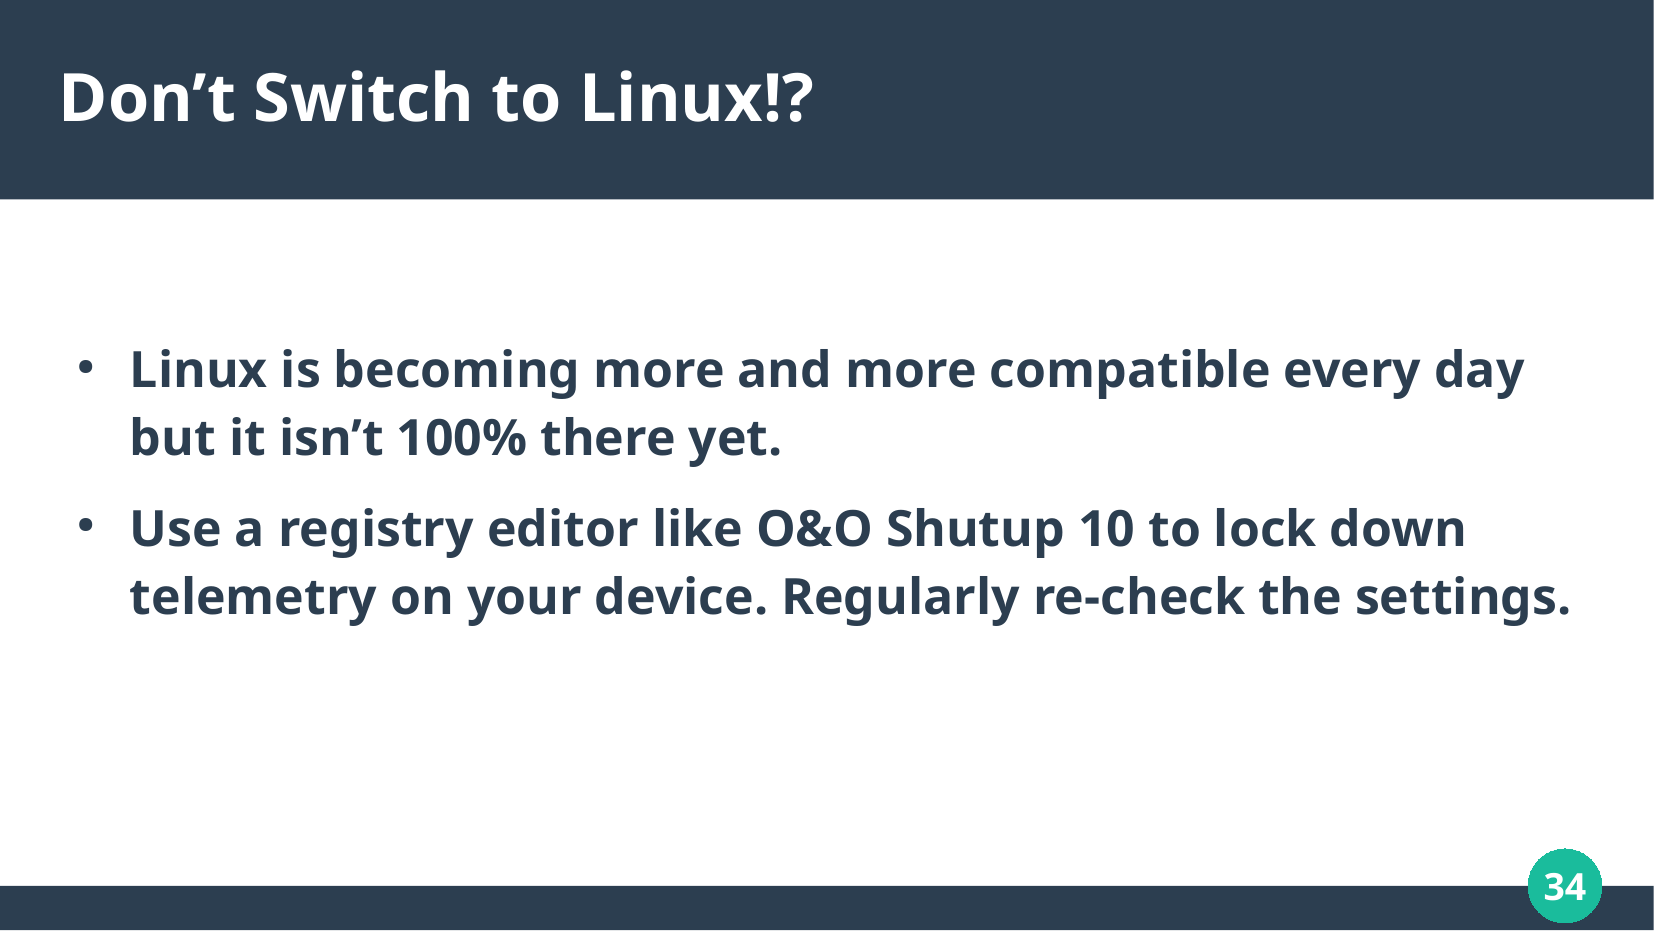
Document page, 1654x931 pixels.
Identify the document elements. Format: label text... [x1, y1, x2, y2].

title Don’t Switch to Linux!? [59, 37, 1595, 155]
list Linux is becoming more and more compatible every day but it isn’t 100% there yet. Use a registry editor like O&O Shutup 10 to lock down telemetry on your device. Regularly re-check the settings. [59, 243, 1595, 864]
